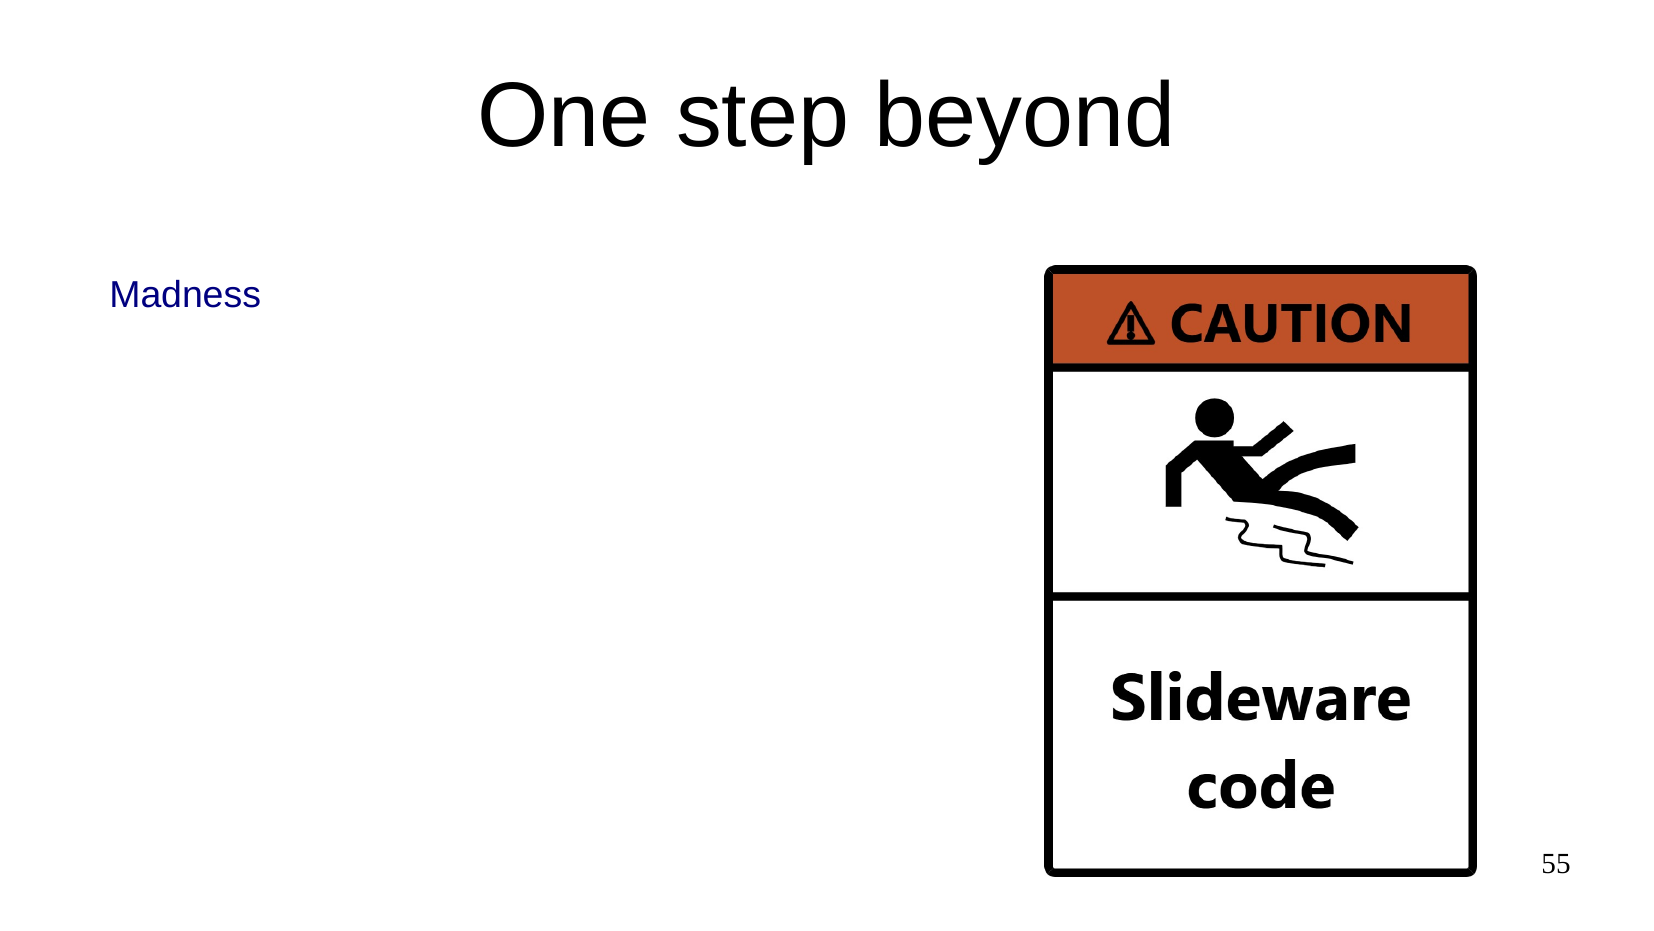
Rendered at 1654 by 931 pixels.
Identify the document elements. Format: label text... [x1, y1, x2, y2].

picture [1044, 265, 1477, 877]
text_box Madness [94, 265, 798, 336]
title One step beyond [82, 37, 1571, 193]
